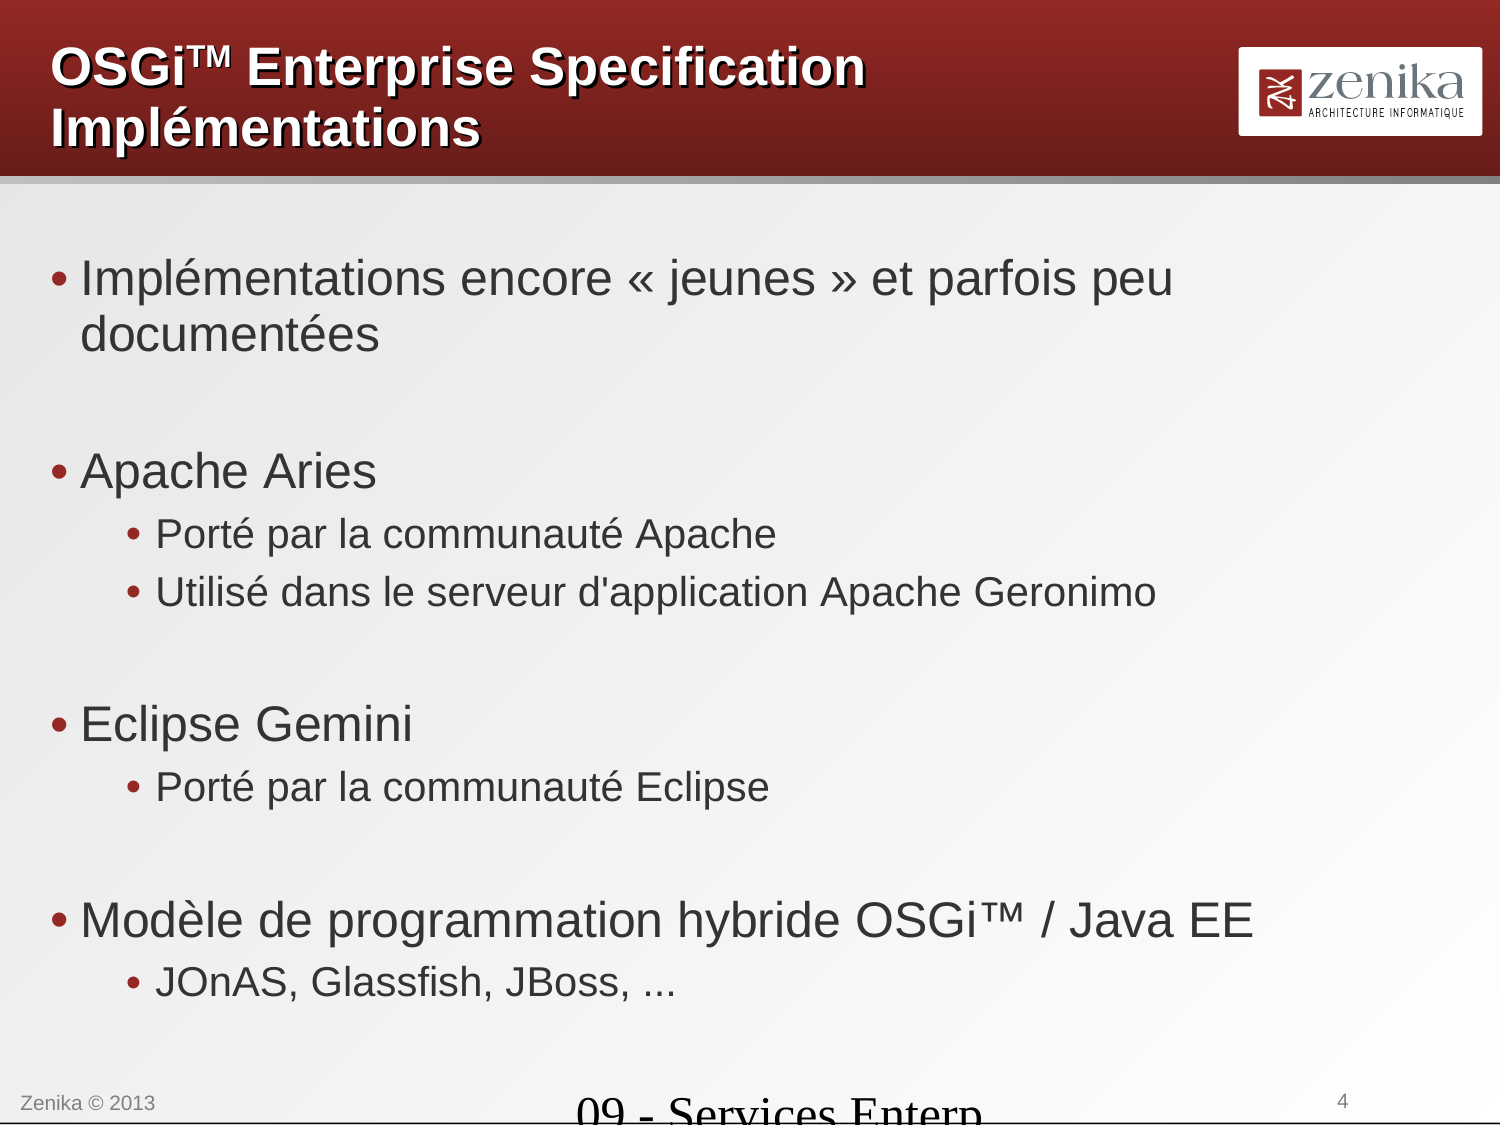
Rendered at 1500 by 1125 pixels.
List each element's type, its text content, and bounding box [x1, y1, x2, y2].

picture [1257, 58, 1464, 125]
list Implémentations encore « jeunes » et parfois peu documentées Apache Aries Porté par la communauté Apache Utilisé dans le serveur d'application Apache Geronimo Eclipse Gemini Porté par la communauté Eclipse Modèle de programmation hybride OSGi™ / Java EE JOnAS, Glassfish, JBoss, ... [50, 249, 1435, 1064]
title OSGiTM Enterprise Specification Implémentations [50, 15, 1206, 180]
